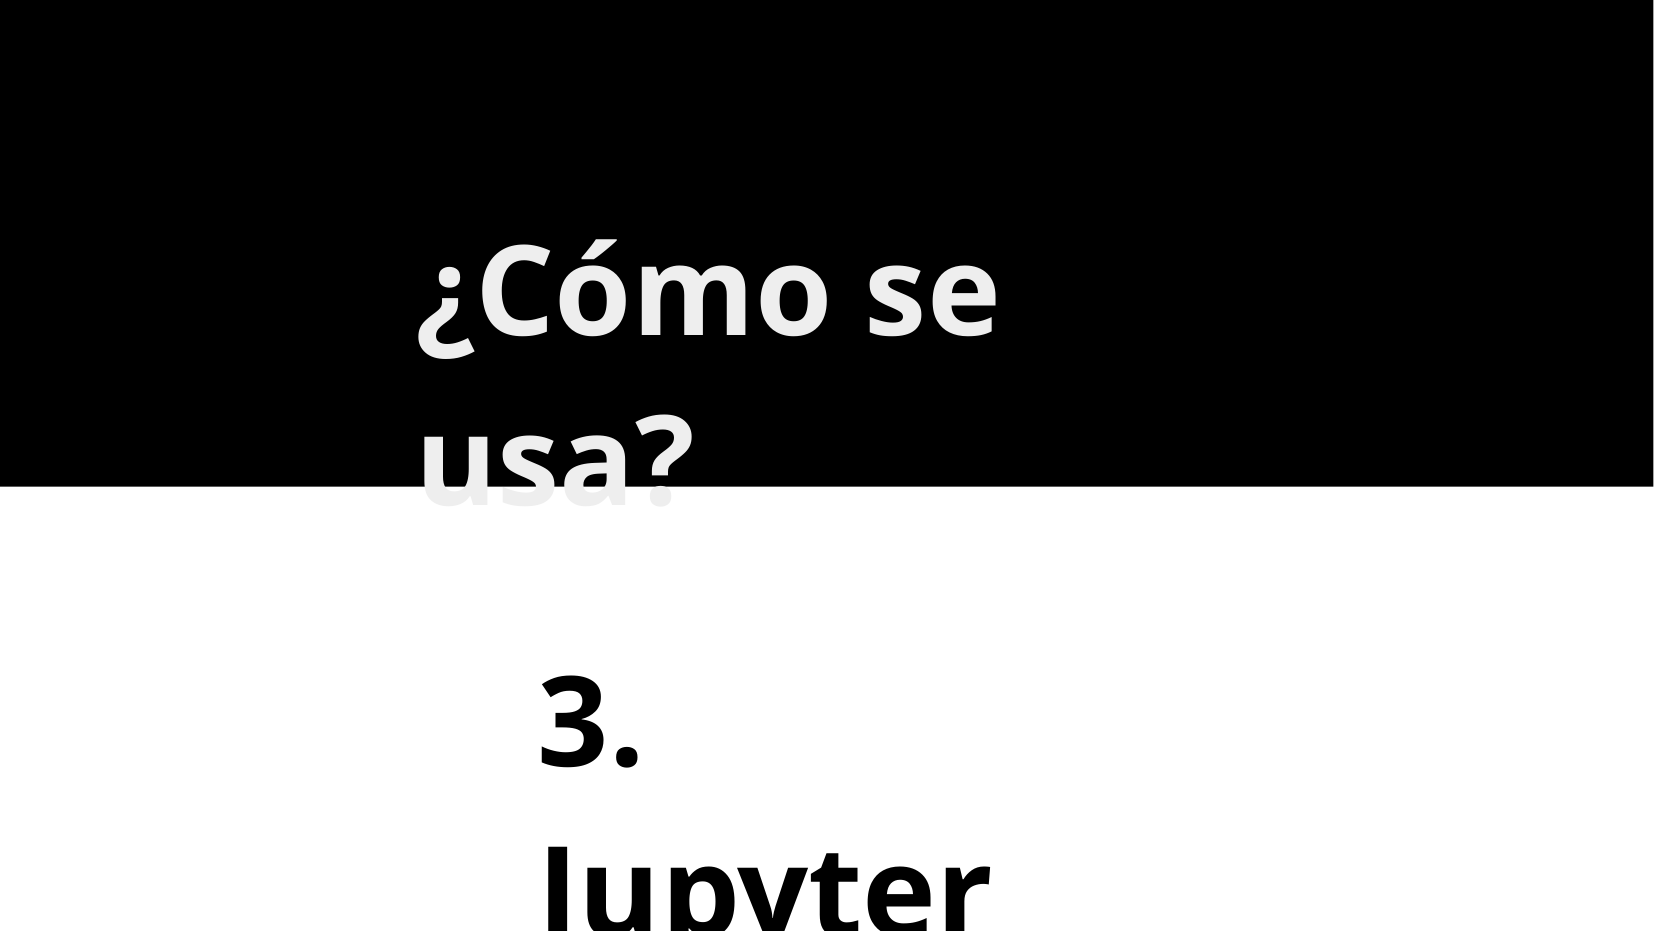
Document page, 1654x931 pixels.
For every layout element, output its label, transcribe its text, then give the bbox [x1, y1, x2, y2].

text_box ¿Cómo se usa? [400, 194, 1254, 335]
text_box [0, 0, 1654, 487]
text_box 3. Jupyter [522, 625, 1131, 769]
text_box [583, 473, 607, 487]
